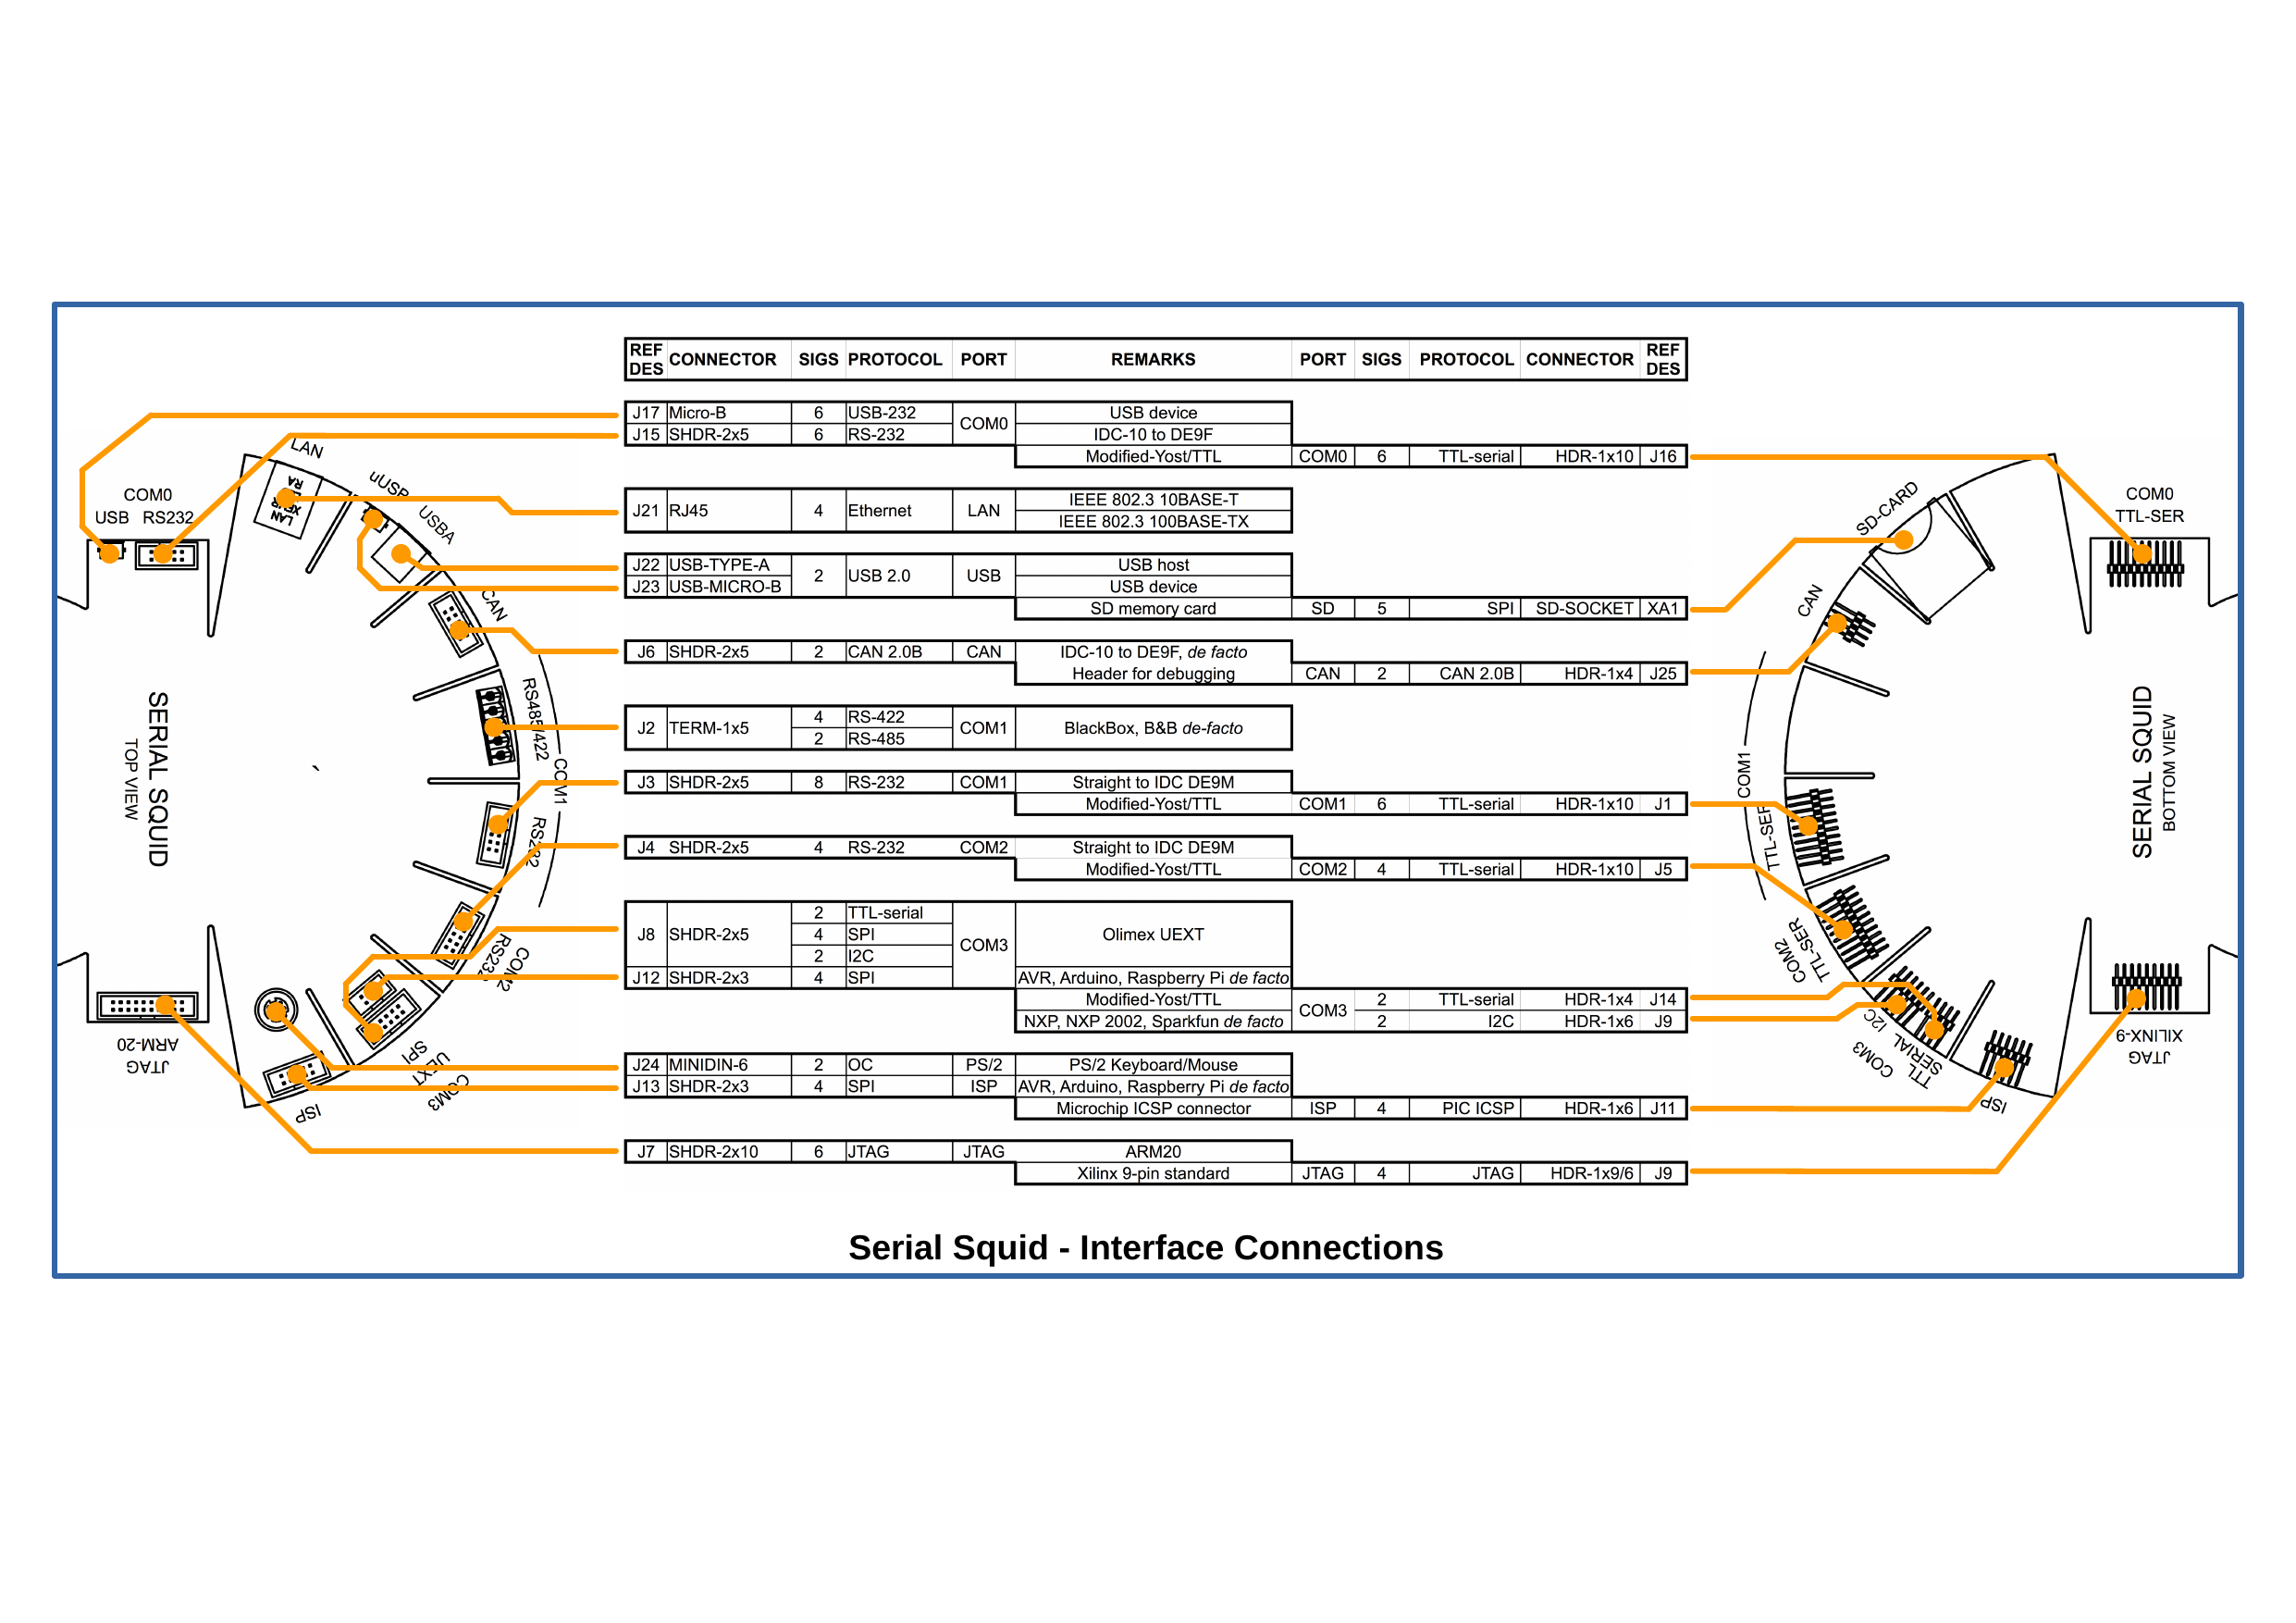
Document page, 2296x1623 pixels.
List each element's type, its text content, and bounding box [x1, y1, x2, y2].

picture [622, 331, 1693, 1193]
text_box Serial Squid - Interface Connections [851, 1227, 1442, 1270]
picture [1712, 436, 2238, 1131]
picture [57, 428, 579, 1131]
